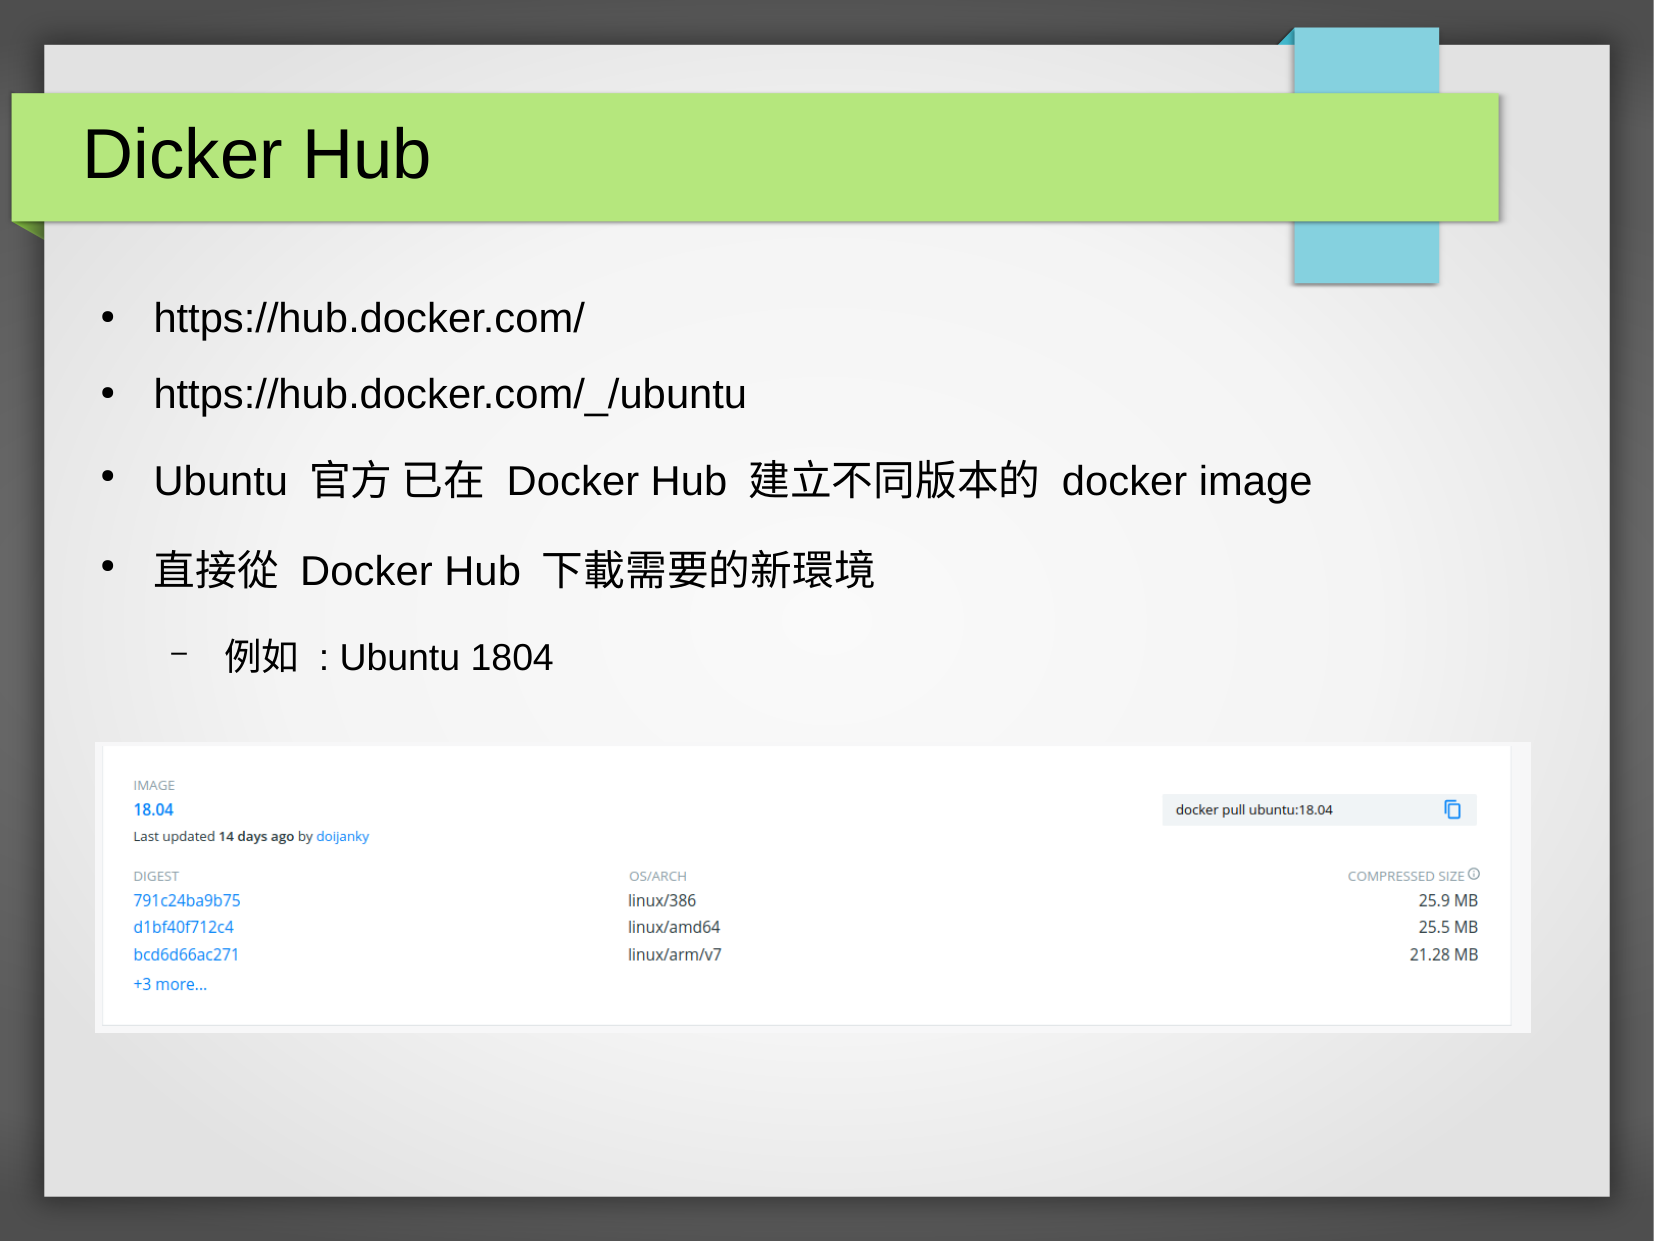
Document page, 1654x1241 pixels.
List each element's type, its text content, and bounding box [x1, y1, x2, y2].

picture [0, 0, 1654, 1241]
list https://hub.docker.com/ https://hub.docker.com/_/ubuntu Ubuntu 官方 已在 Docker Hub 建立不同版本的 docker image 直接從 Docker Hub 下載需要的新環境 例如 : Ubuntu 1804 [82, 295, 1571, 1015]
title Dicker Hub [82, 94, 1264, 213]
